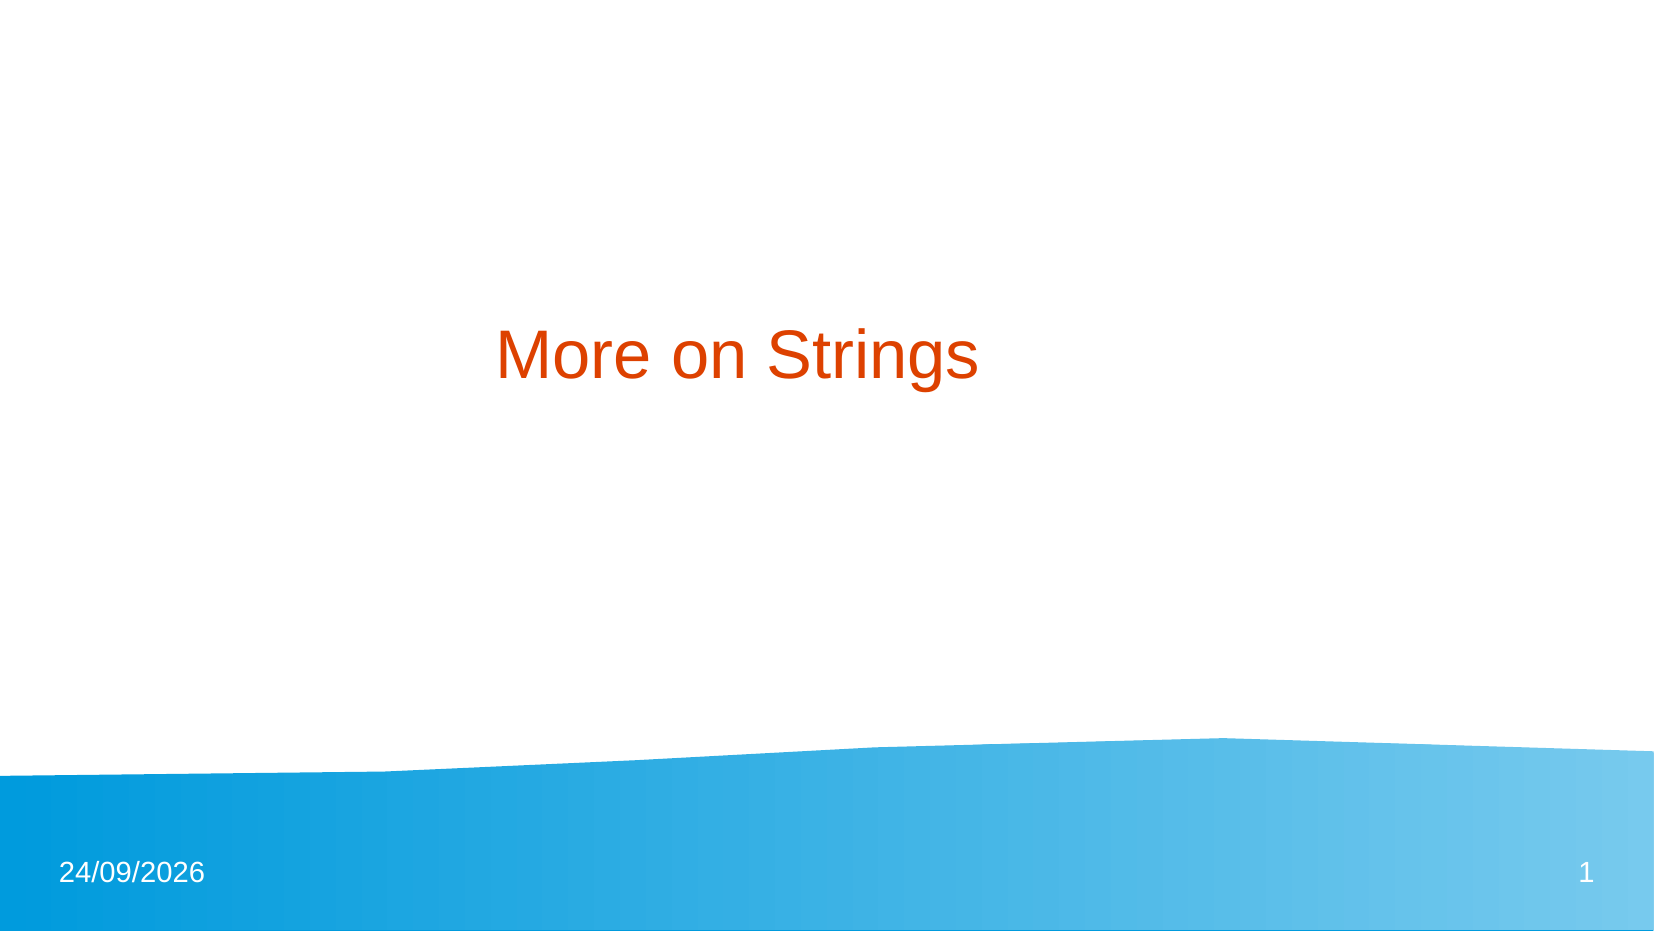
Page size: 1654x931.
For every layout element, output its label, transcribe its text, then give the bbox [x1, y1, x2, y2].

title More on Strings [0, 265, 1477, 443]
